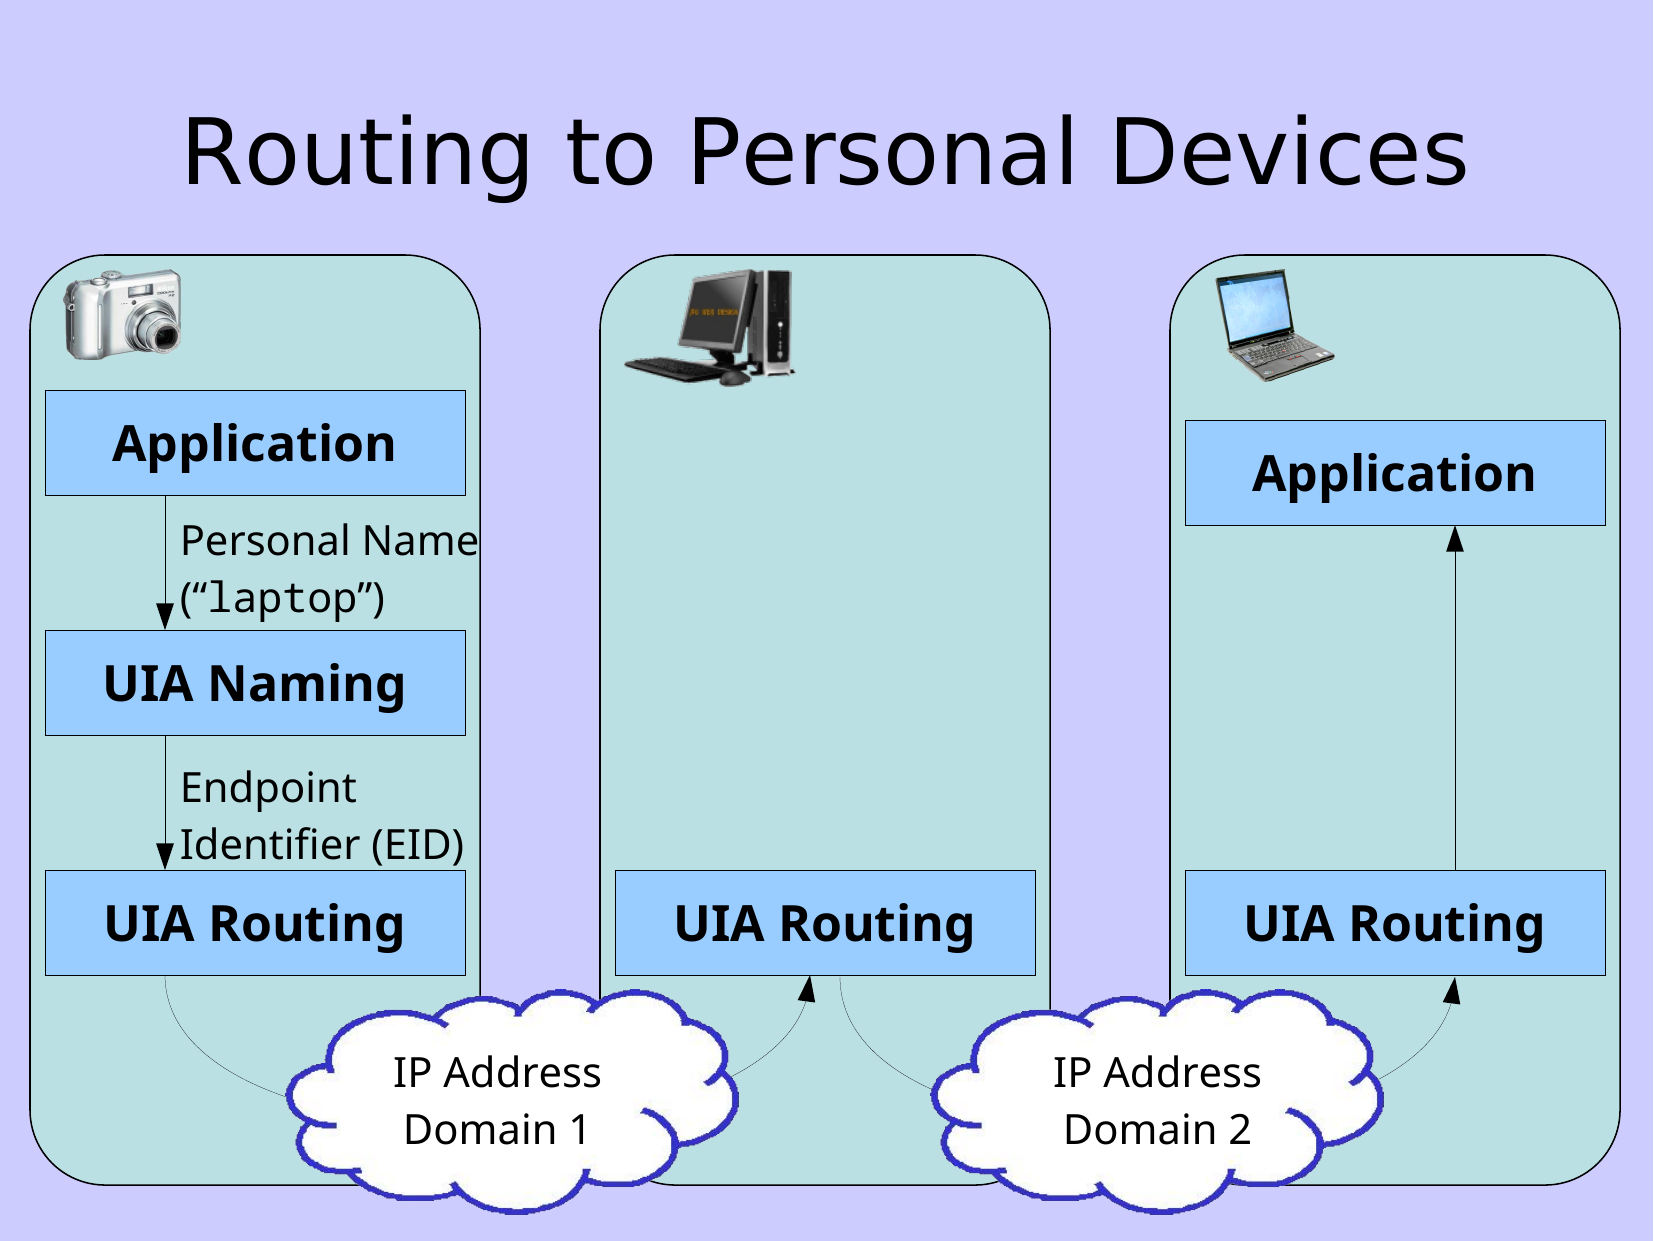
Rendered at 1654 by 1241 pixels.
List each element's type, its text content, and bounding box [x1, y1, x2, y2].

title Routing to Personal Devices [82, 49, 1571, 257]
text_box [166, 616, 481, 750]
text_box [1170, 257, 1621, 1186]
text_box [600, 257, 1051, 1087]
text_box UIA Routing [45, 870, 466, 976]
text_box UIA Naming [45, 630, 466, 736]
text_box Personal Name (“laptop”) [166, 503, 511, 616]
text_box Application [45, 390, 466, 496]
picture [930, 989, 1384, 1216]
text_box UIA Routing [1185, 870, 1606, 976]
text_box Application [1185, 420, 1606, 526]
picture [63, 269, 181, 361]
text_box Endpoint Identifier (EID) [166, 750, 481, 858]
text_box IP Address Domain 2 [1010, 1035, 1306, 1143]
picture [624, 269, 796, 387]
text_box IP Address Domain 1 [350, 1035, 646, 1143]
text_box [30, 257, 481, 1186]
text_box [166, 858, 481, 1096]
text_box UIA Routing [615, 870, 1036, 976]
picture [285, 989, 739, 1216]
text_box [739, 976, 930, 1186]
picture [1215, 269, 1335, 382]
